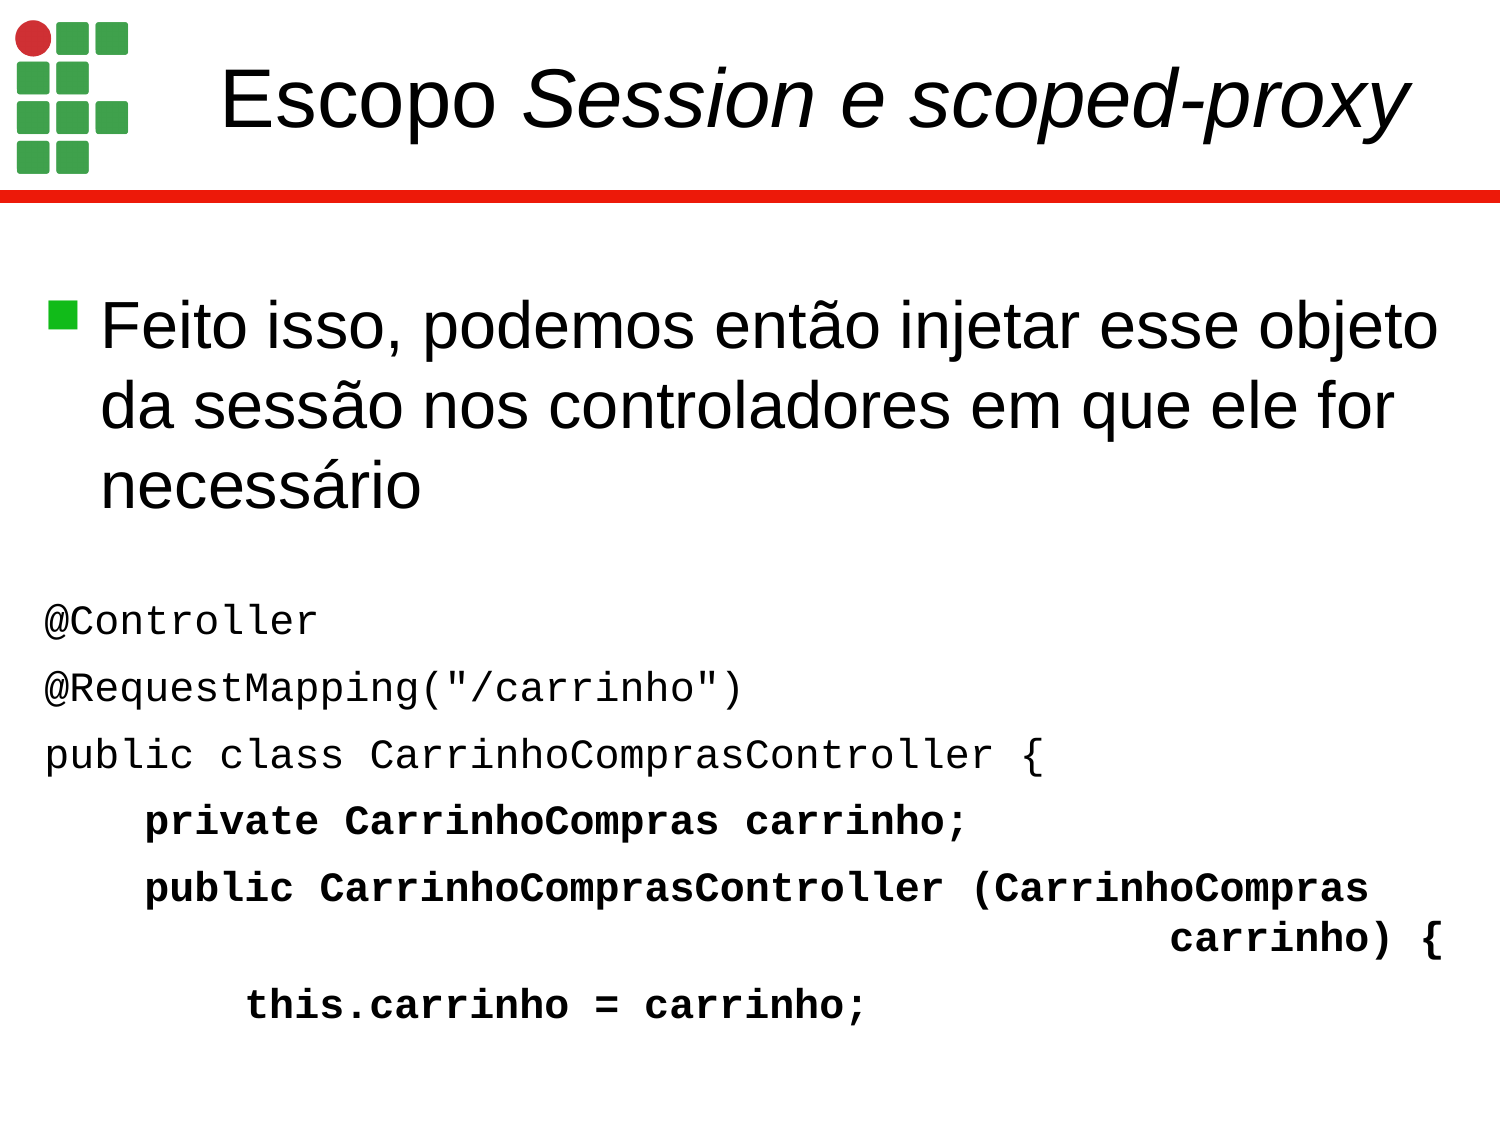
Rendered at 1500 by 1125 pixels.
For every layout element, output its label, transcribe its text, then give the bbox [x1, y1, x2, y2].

list @Controller @RequestMapping("/carrinho") public class CarrinhoComprasController { private CarrinhoCompras carrinho; public CarrinhoComprasController (CarrinhoCompras carrinho) { this.carrinho = carrinho; [29, 531, 1471, 1102]
picture [14, 16, 130, 178]
list Feito isso, podemos então injetar esse objeto da sessão nos controladores em que ele for necessário [29, 219, 1471, 531]
title Escopo Session e scoped-proxy [153, 0, 1477, 202]
